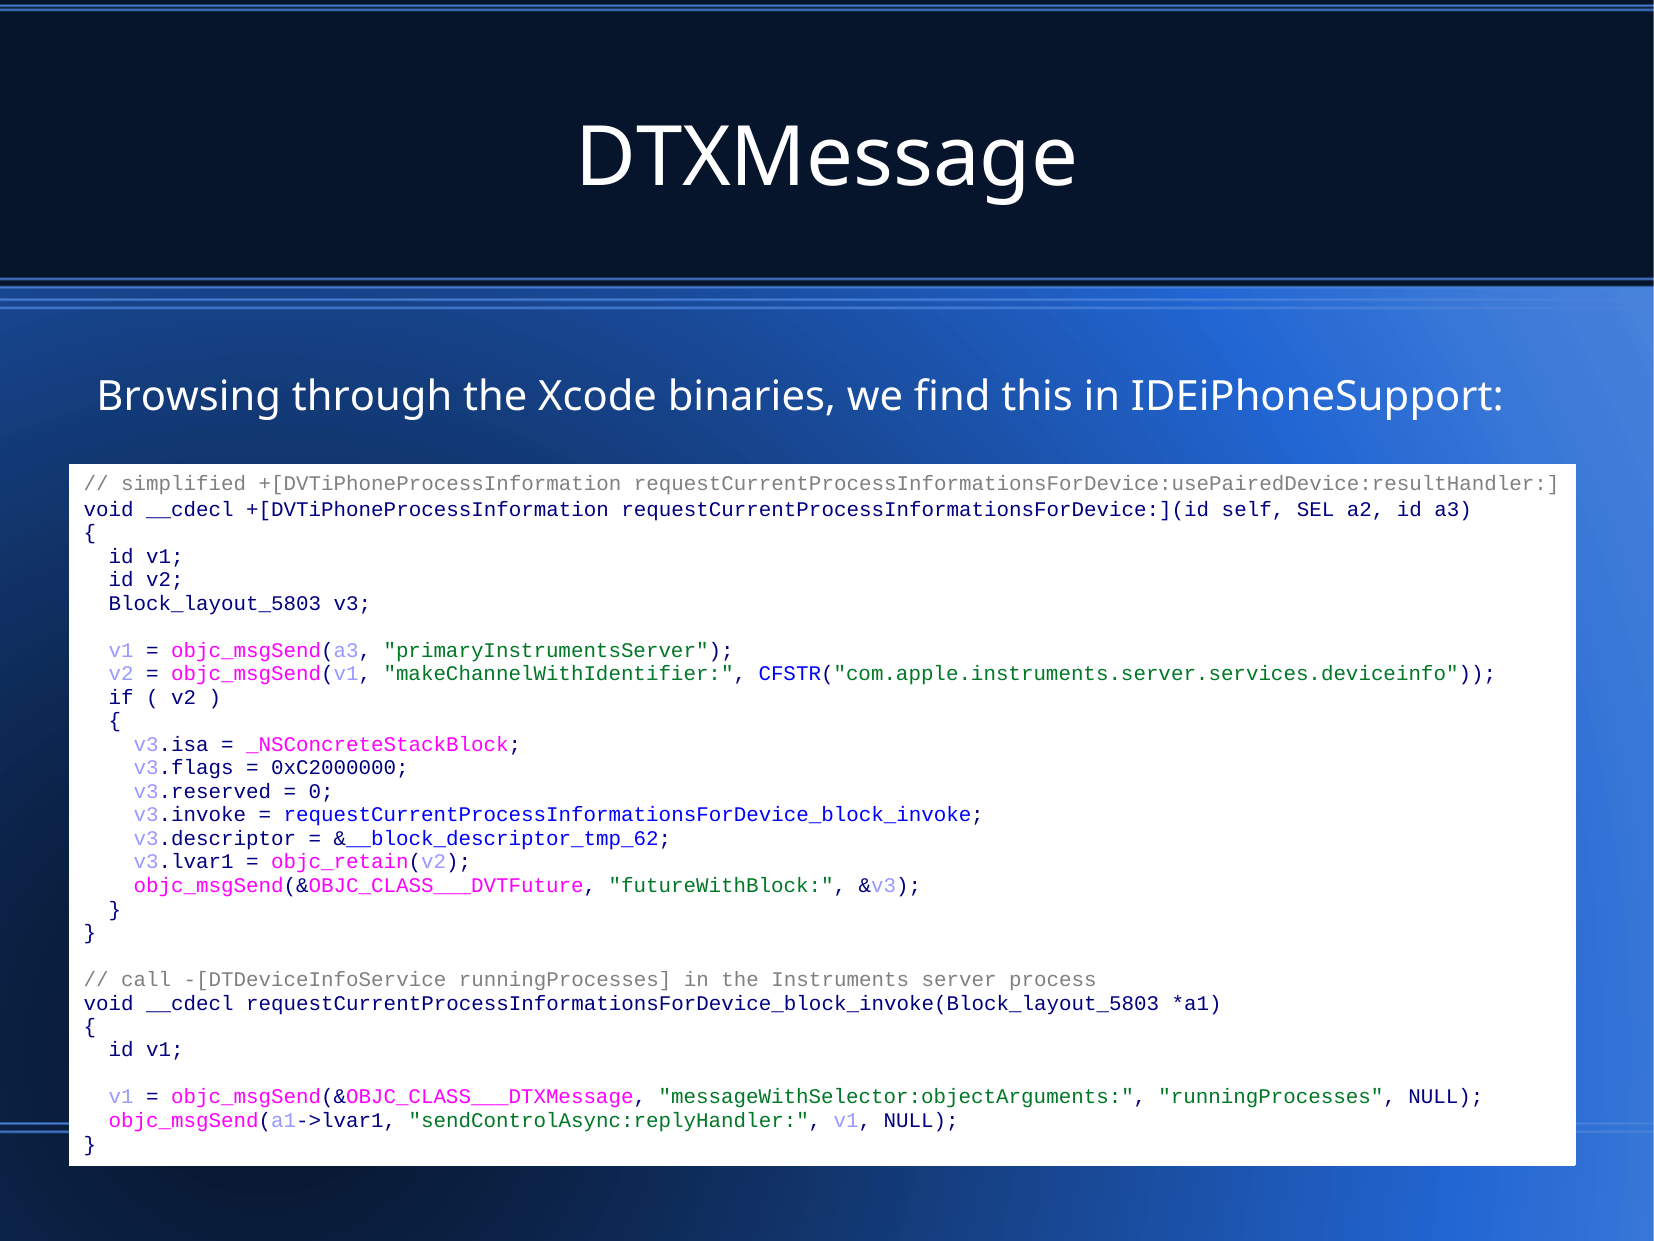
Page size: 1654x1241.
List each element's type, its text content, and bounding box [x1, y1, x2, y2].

picture [0, 0, 1654, 1241]
title DTXMessage [82, 49, 1571, 257]
list Browsing through the Xcode binaries, we find this in IDEiPhoneSupport: [59, 366, 1548, 426]
table_header ﻿// simplified +[DVTiPhoneProcessInformation requestCurrentProcessInformationsForDevice:usePairedDevice:resultHandler:] void __cdecl +[DVTiPhoneProcessInformation requestCurrentProcessInformationsForDevice:](id self, SEL a2, id a3) { id v1; id v2; Block_layout_5803 v3; v1 = objc_msgSend(a3, "primaryInstrumentsServer"); v2 = objc_msgSend(v1, "makeChannelWithIdentifier:", CFSTR("com.apple.instruments.server.services.deviceinfo")); if ( v2 ) { v3.isa = _NSConcreteStackBlock; v3.flags = 0xC2000000; v3.reserved = 0; v3.invoke = requestCurrentProcessInformationsForDevice_block_invoke; v3.descriptor = &__block_descriptor_tmp_62; v3.lvar1 = objc_retain(v2); objc_msgSend(&OBJC_CLASS___DVTFuture, "futureWithBlock:", &v3); } } // call -[DTDeviceInfoService runningProcesses] in the Instruments server process void __cdecl requestCurrentProcessInformationsForDevice_block_invoke(Block_layout_5803 *a1) { id v1; v1 = objc_msgSend(&OBJC_CLASS___DTXMessage, "messageWithSelector:objectArguments:", "runningProcesses", NULL); objc_msgSend(a1->lvar1, "sendControlAsync:replyHandler:", v1, NULL); } [70, 465, 1575, 1165]
